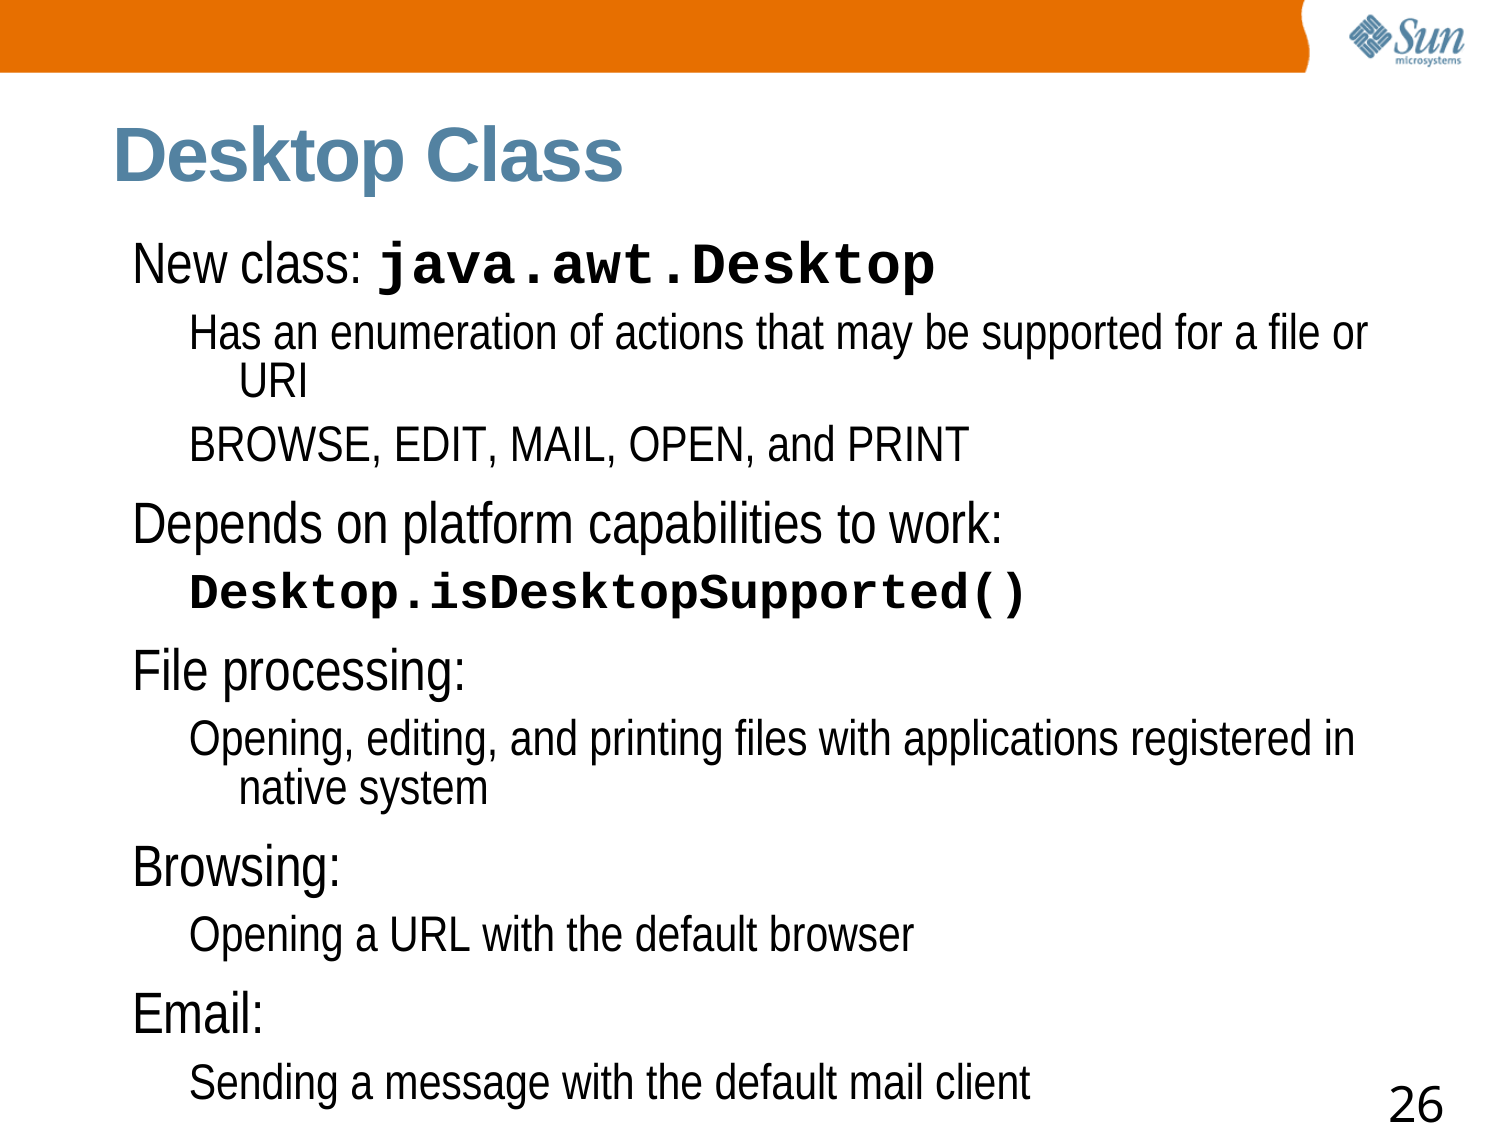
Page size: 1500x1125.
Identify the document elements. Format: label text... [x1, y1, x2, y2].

list New class: java.awt.Desktop Has an enumeration of actions that may be supported for a file or URI BROWSE, EDIT, MAIL, OPEN, and PRINT Depends on platform capabilities to work: Desktop.isDesktopSupported() File processing: Opening, editing, and printing files with applications registered in native system Browsing: Opening a URL with the default browser Email: Sending a message with the default mail client [112, 234, 1442, 1112]
picture [0, 0, 1500, 75]
title Desktop Class [112, 119, 1417, 234]
